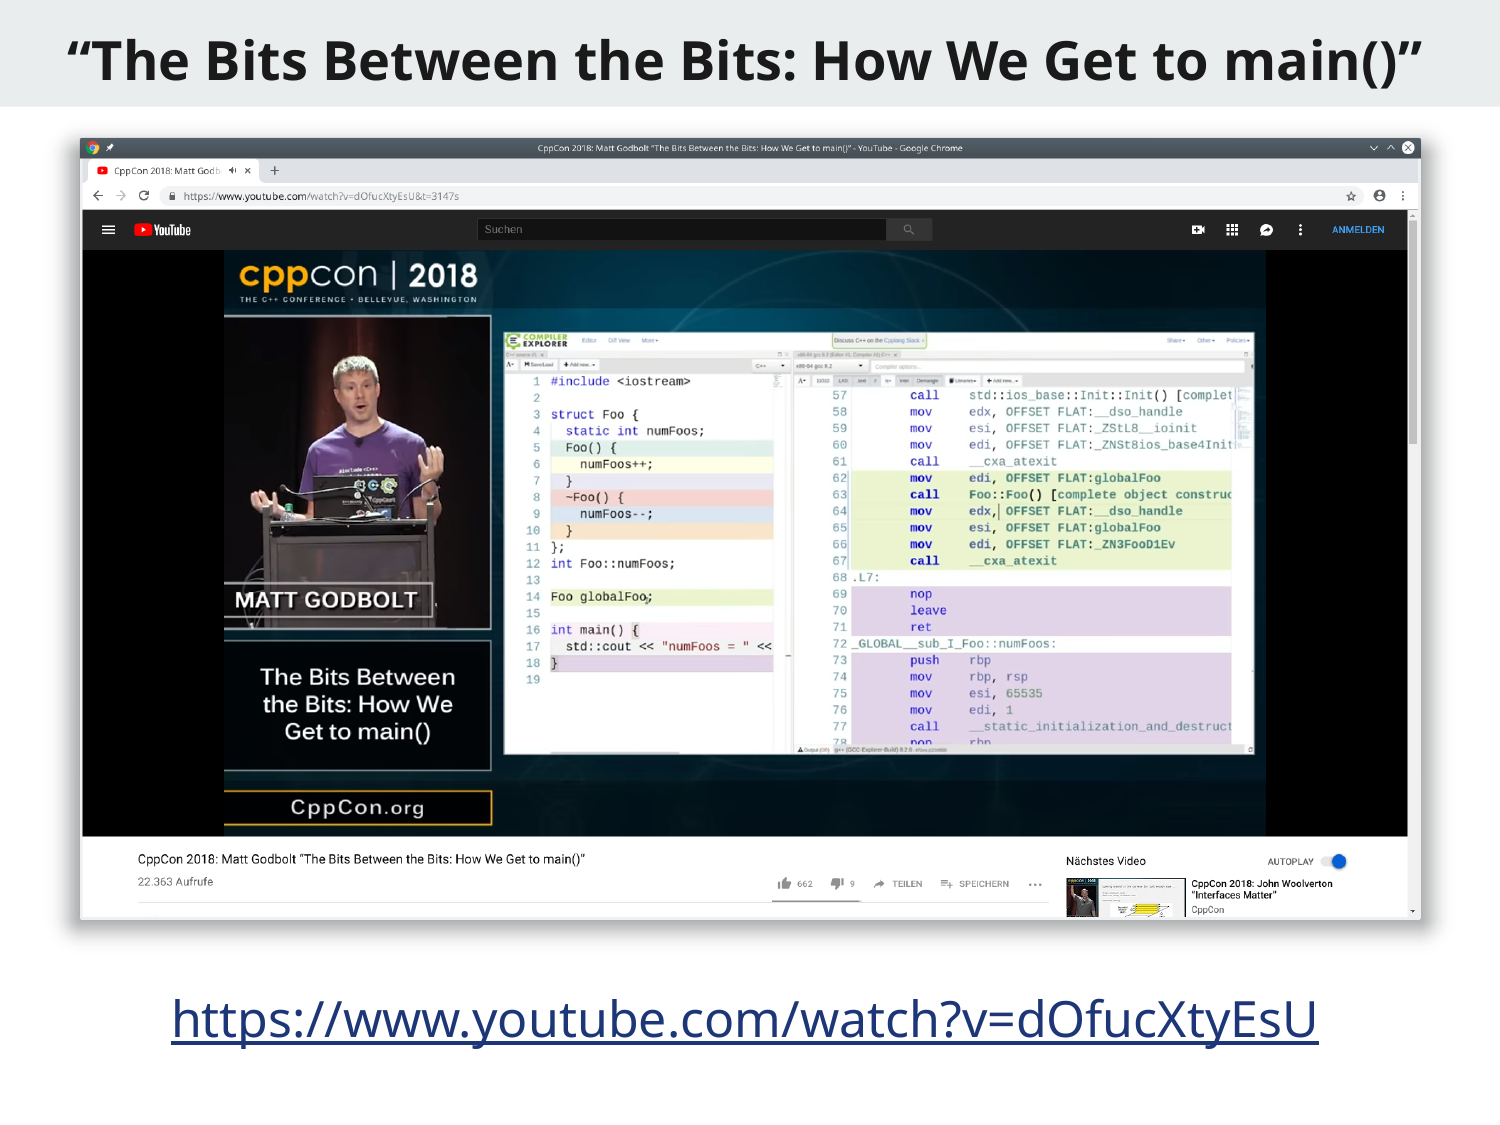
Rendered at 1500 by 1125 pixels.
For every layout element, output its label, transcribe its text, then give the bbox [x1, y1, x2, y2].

title “The Bits Between the Bits: How We Get to main()” [52, 11, 1488, 105]
picture [36, 111, 1464, 963]
list https://www.youtube.com/watch?v=dOfucXtyEsU [156, 963, 1418, 1073]
